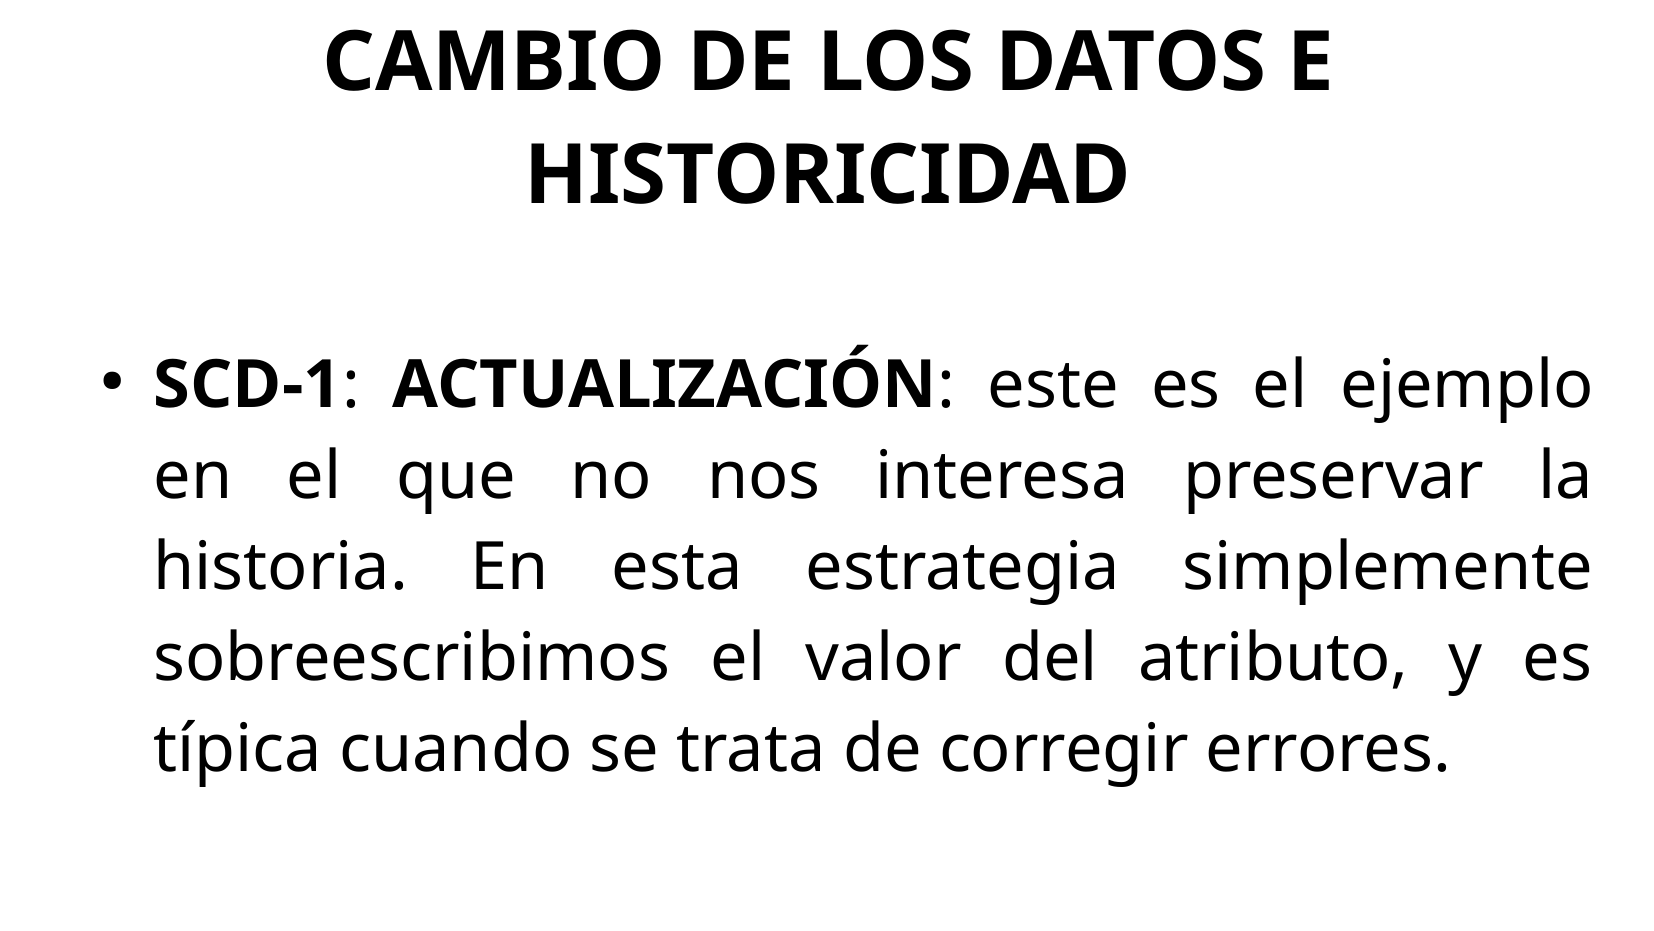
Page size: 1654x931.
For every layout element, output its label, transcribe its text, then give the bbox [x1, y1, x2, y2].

list SCD-1: ACTUALIZACIÓN: este es el ejemplo en el que no nos interesa preservar la historia. En esta estrategia simplemente sobreescribimos el valor del atributo, y es típica cuando se trata de corregir errores. [82, 199, 1595, 928]
title CAMBIO DE LOS DATOS E HISTORICIDAD [10, 14, 1647, 215]
